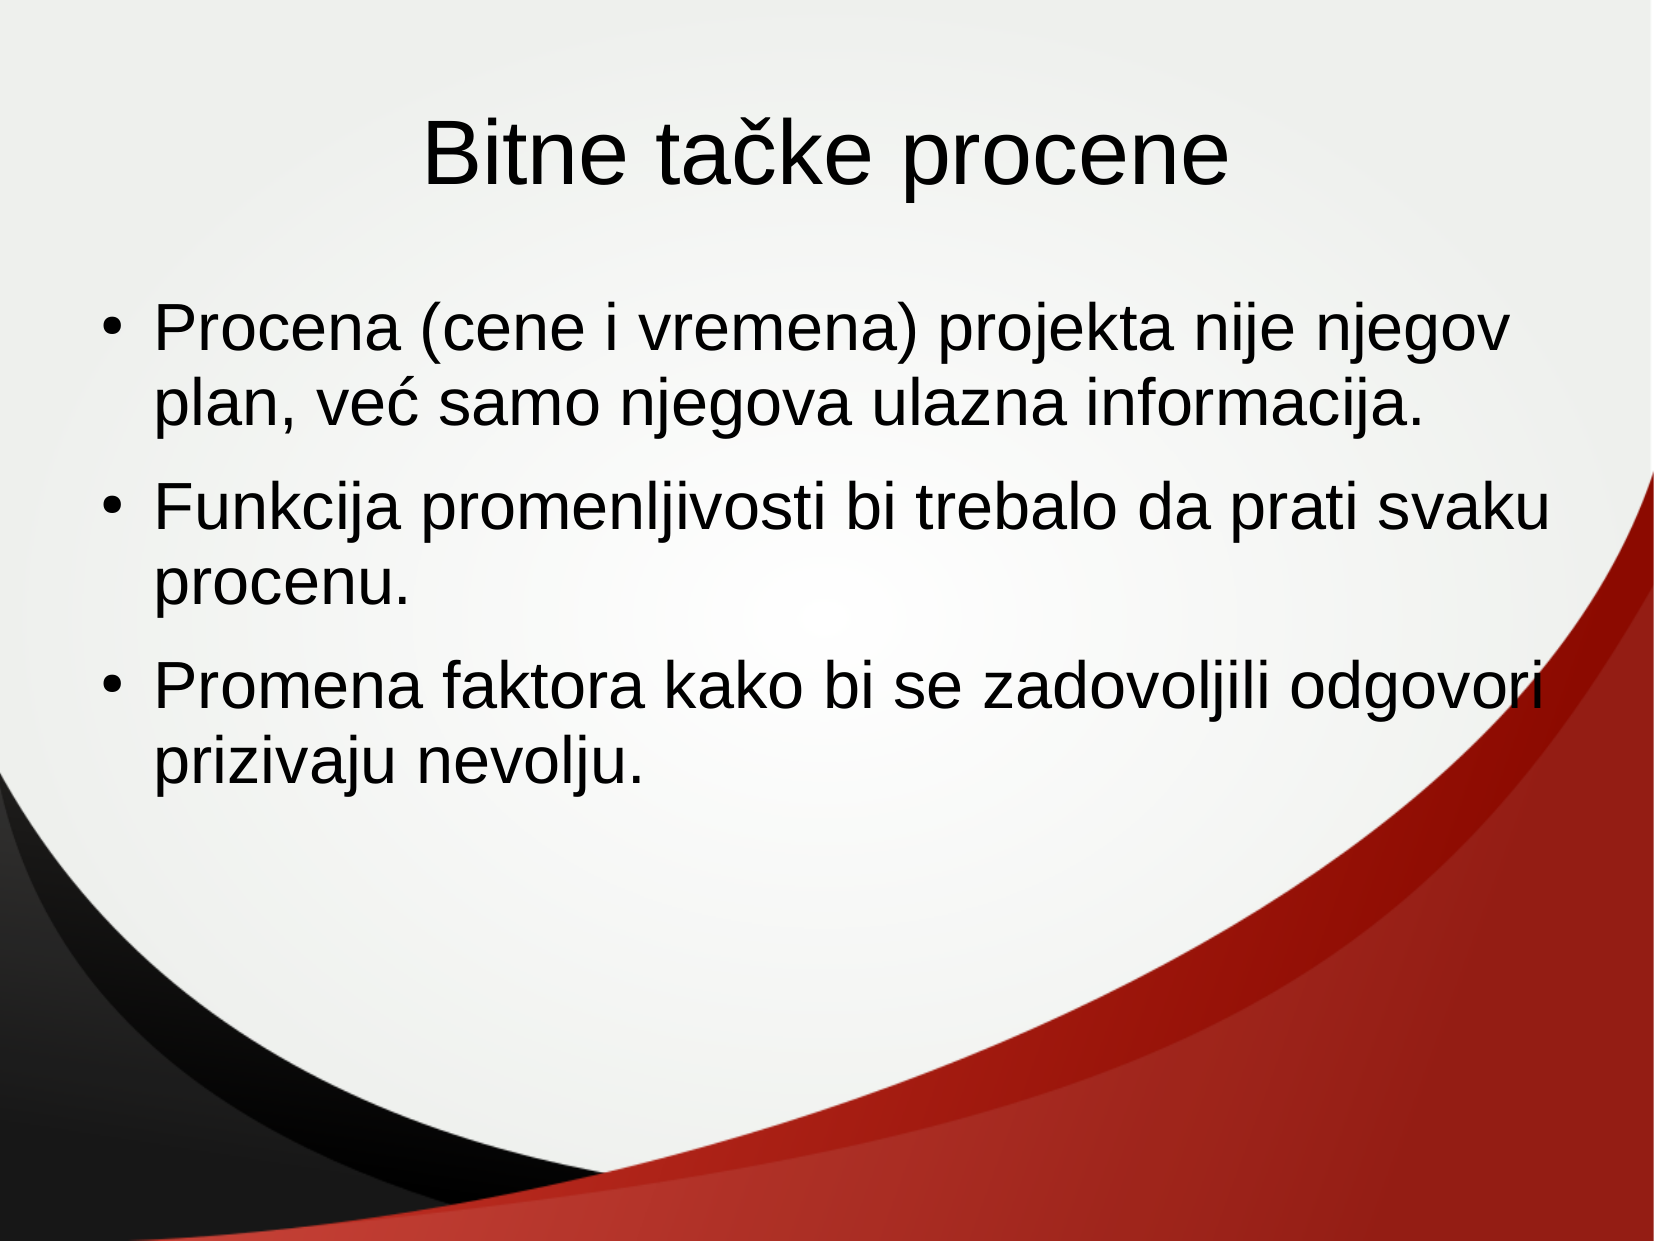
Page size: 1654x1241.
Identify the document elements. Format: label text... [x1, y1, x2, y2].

list Procena (cene i vremena) projekta nije njegov plan, već samo njegova ulazna informacija. Funkcija promenljivosti bi trebalo da prati svaku procenu. Promena faktora kako bi se zadovoljili odgovori prizivaju nevolju. [82, 290, 1571, 1010]
title Bitne tačke procene [82, 49, 1571, 257]
picture [0, 0, 1654, 1241]
